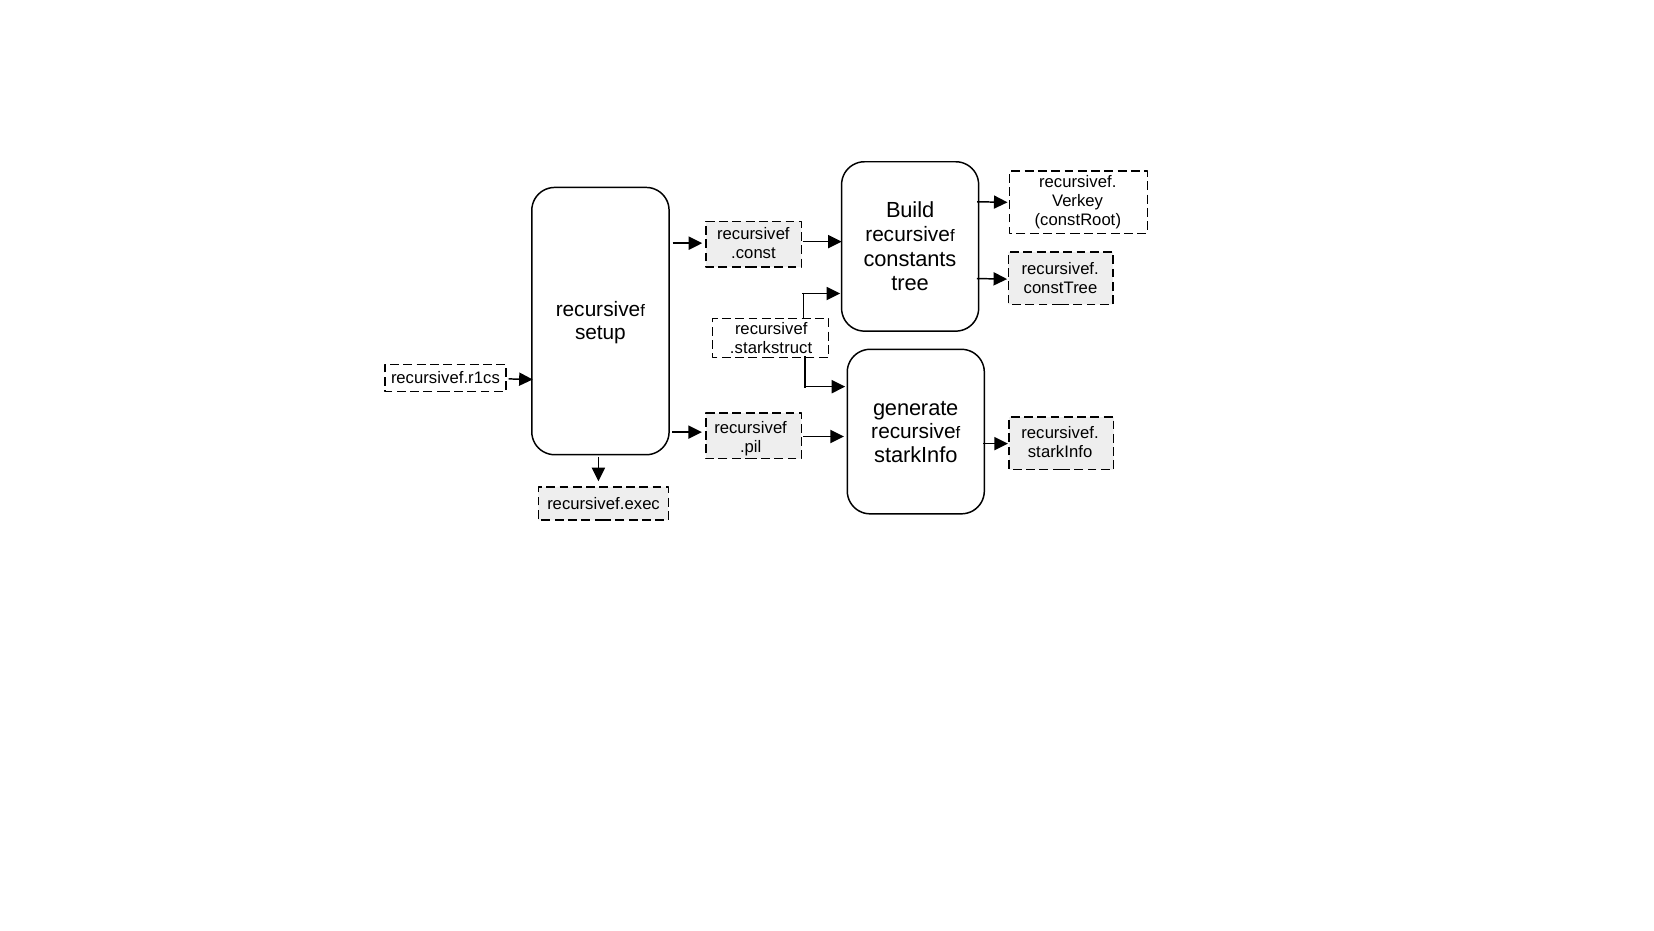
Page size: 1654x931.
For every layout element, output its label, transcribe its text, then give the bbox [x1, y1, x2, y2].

text_box recursivef .const [688, 217, 819, 270]
text_box Build recursivef constants tree [841, 161, 979, 332]
text_box recursivef.exec [519, 477, 689, 530]
text_box recursivef .starkstruct [680, 312, 862, 365]
text_box recursivef setup [531, 187, 670, 455]
text_box recursivef. starkInfo [990, 415, 1131, 469]
text_box recursivef. constTree [990, 251, 1131, 305]
text_box generate recursivef starkInfo [847, 349, 985, 514]
text_box recursivef .pil [685, 411, 816, 464]
text_box recursivef. Verkey (constRoot) [995, 164, 1161, 236]
text_box recursivef.r1cs [370, 361, 521, 395]
